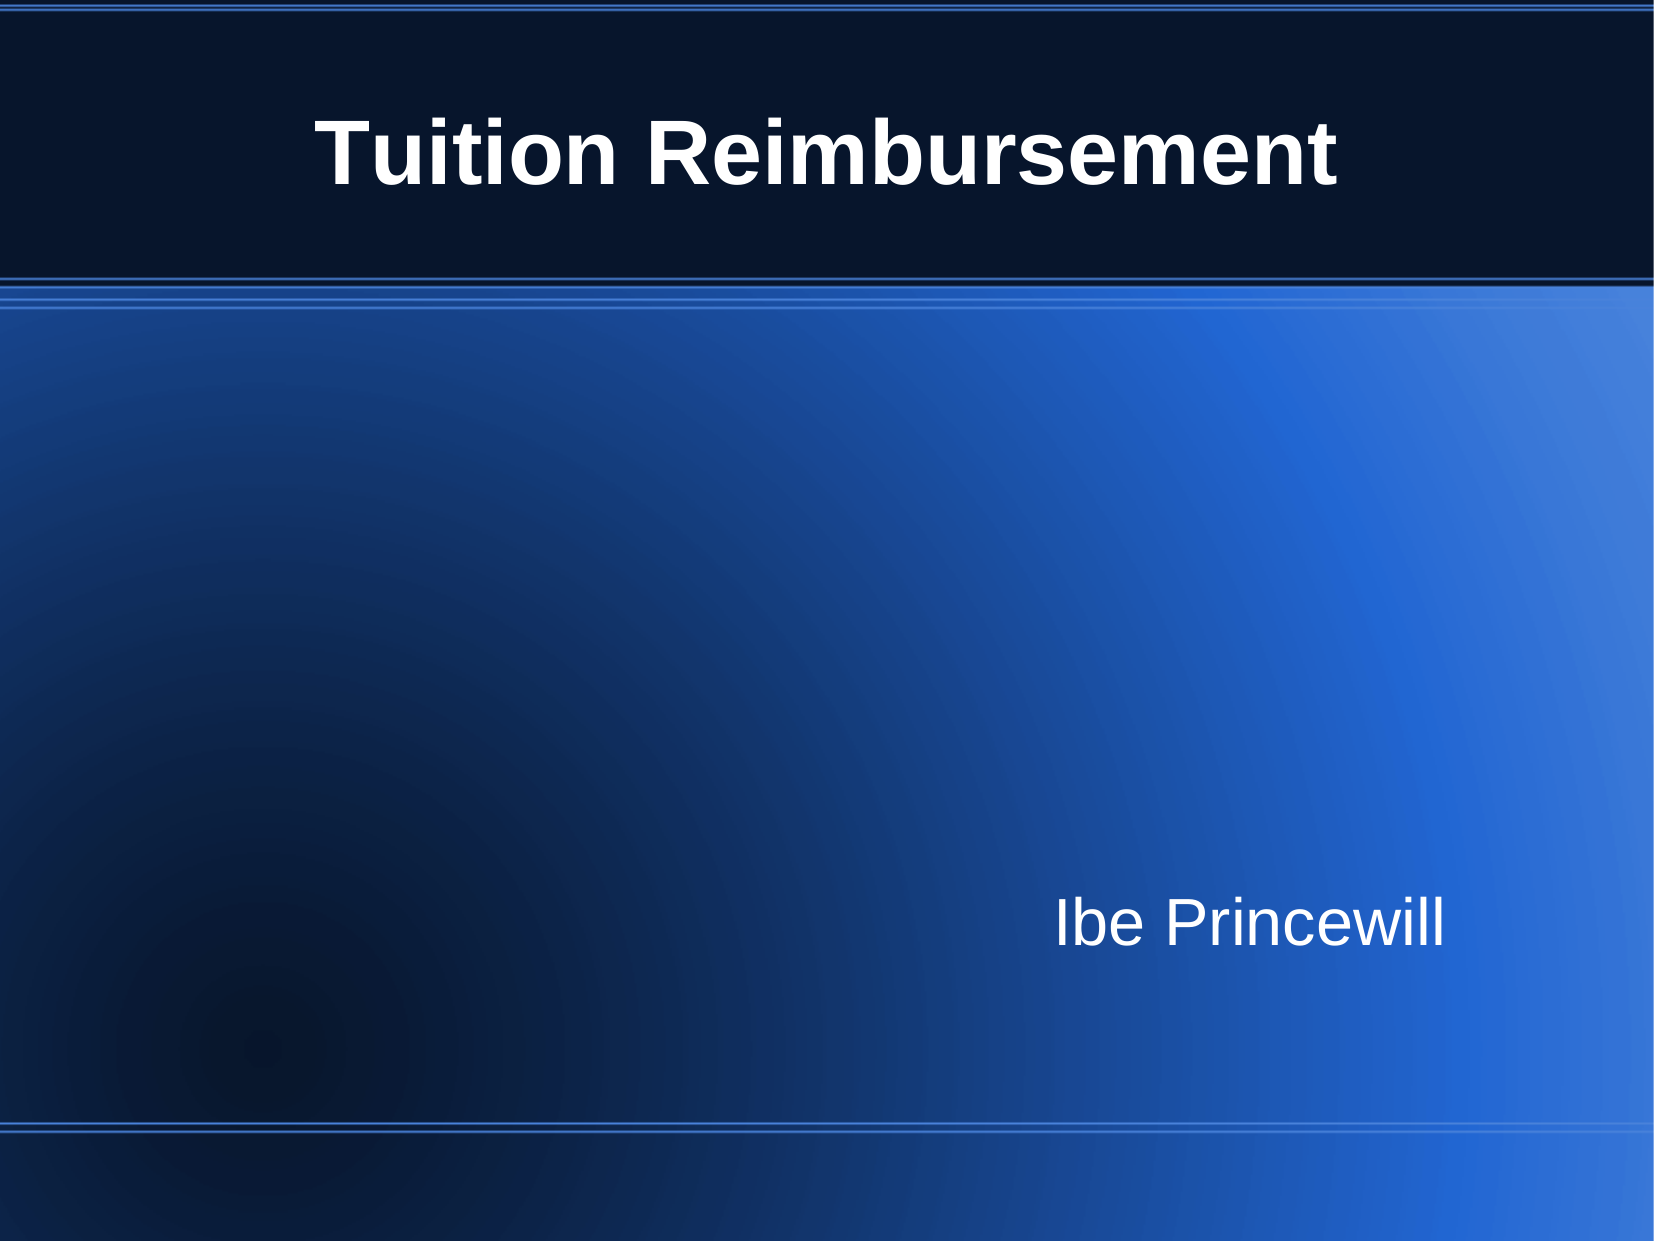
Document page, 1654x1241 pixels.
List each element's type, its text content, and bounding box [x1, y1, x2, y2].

title Tuition Reimbursement [82, 56, 1571, 250]
list Ibe Princewill [982, 885, 1546, 1040]
picture [0, 0, 1654, 1241]
